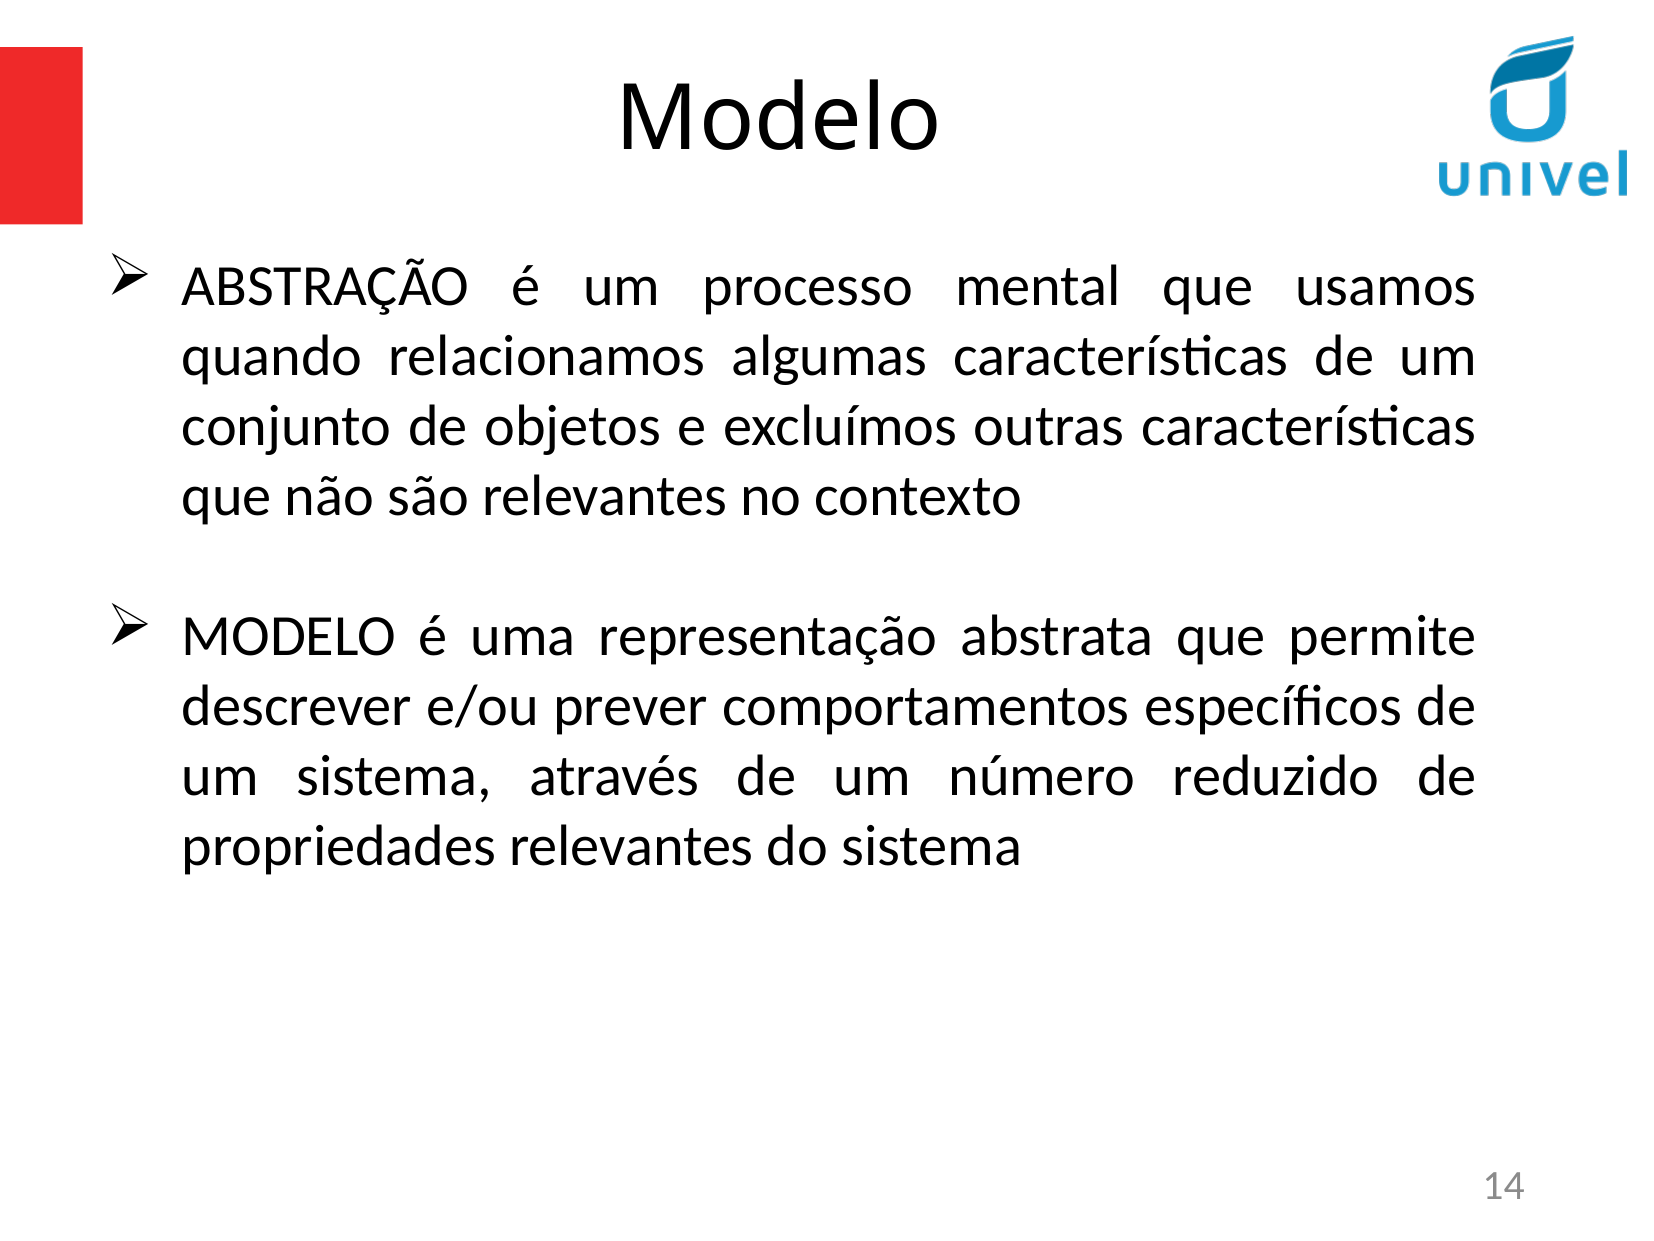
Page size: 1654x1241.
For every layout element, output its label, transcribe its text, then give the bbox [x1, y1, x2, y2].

picture [1492, 15, 1634, 217]
slide_number <número> [1167, 1149, 1540, 1216]
text_box ABSTRAÇÃO é um processo mental que usamos quando relacionamos algumas características de um conjunto de objetos e excluímos outras características que não são relevantes no contexto MODELO é uma representação abstrata que permite descrever e/ou prever comportamentos específicos de um sistema, através de um número reduzido de propriedades relevantes do sistema [92, 239, 1492, 885]
title Modelo [65, 0, 1492, 240]
